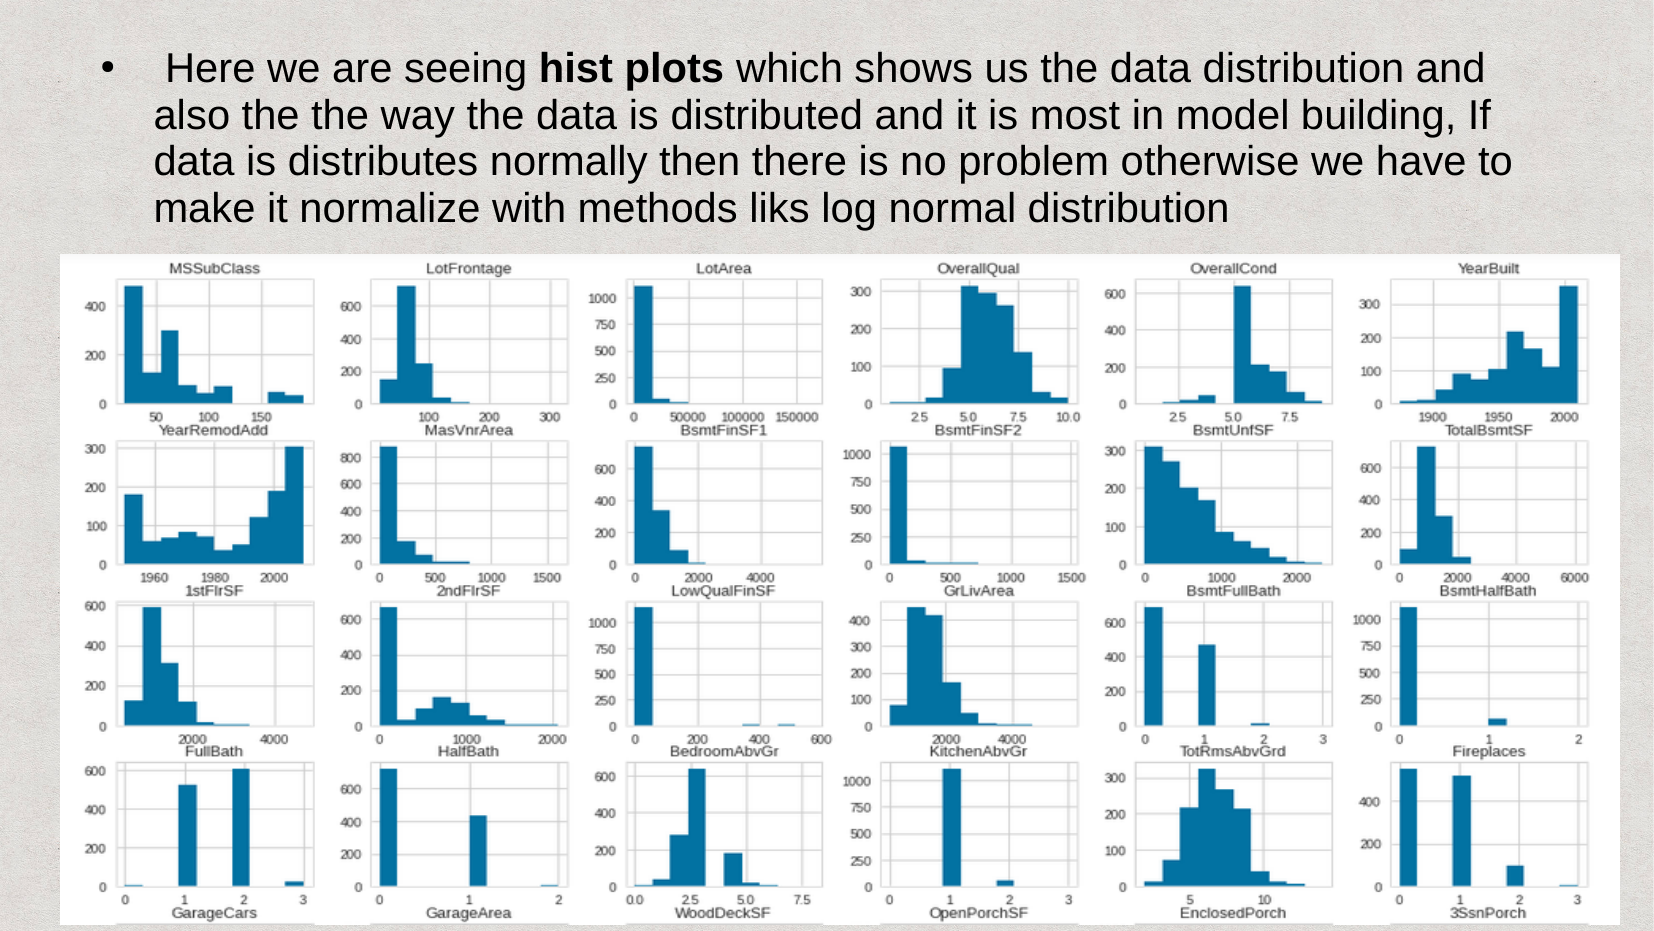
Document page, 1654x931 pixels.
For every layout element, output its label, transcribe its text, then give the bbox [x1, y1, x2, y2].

list Here we are seeing hist plots which shows us the data distribution and also the the way the data is distributed and it is most in model building, If data is distributes normally then there is no problem otherwise we have to make it normalize with methods liks log normal distribution [82, 45, 1571, 254]
picture [0, 0, 1654, 931]
